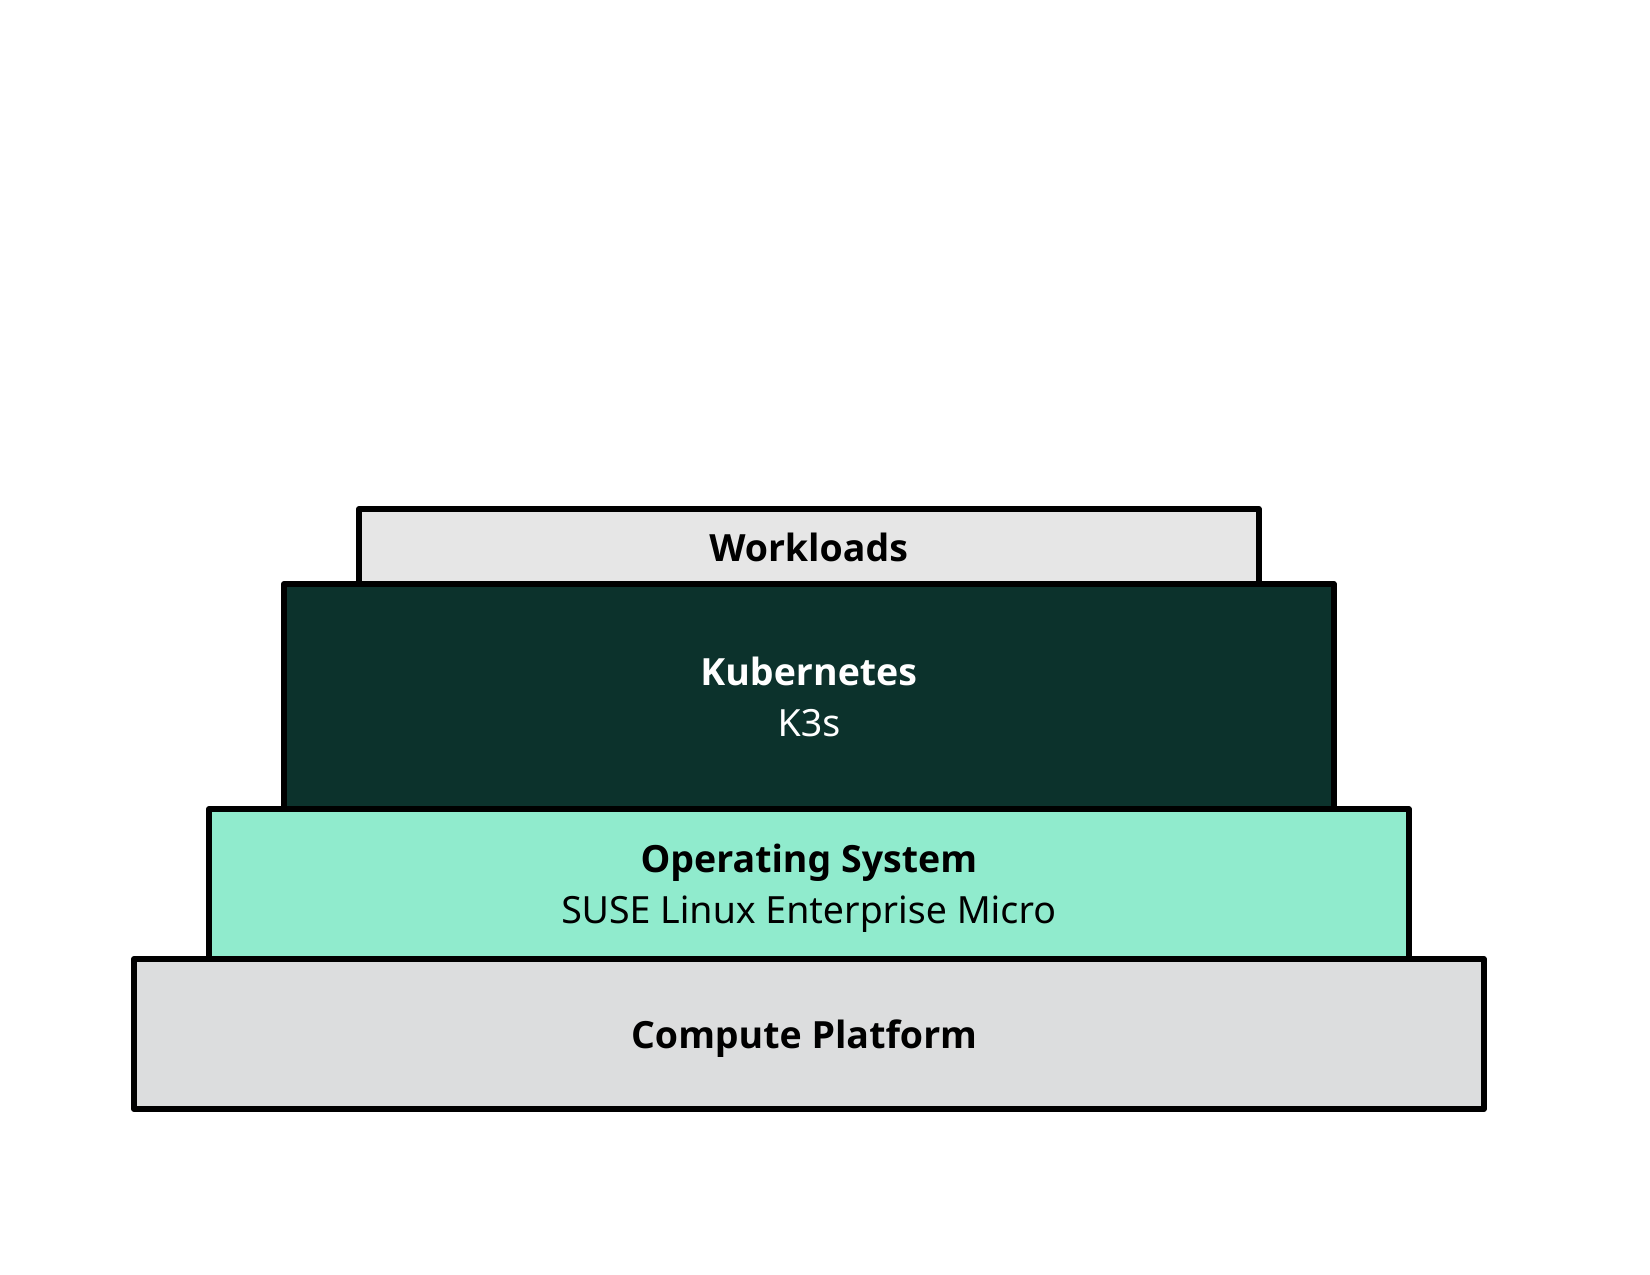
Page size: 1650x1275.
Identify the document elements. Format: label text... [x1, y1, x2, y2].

text_box Kubernetes K3s [283, 583, 1334, 809]
text_box Operating System SUSE Linux Enterprise Micro [208, 809, 1409, 960]
text_box Compute Platform [133, 958, 1484, 1109]
text_box Workloads [358, 508, 1259, 584]
